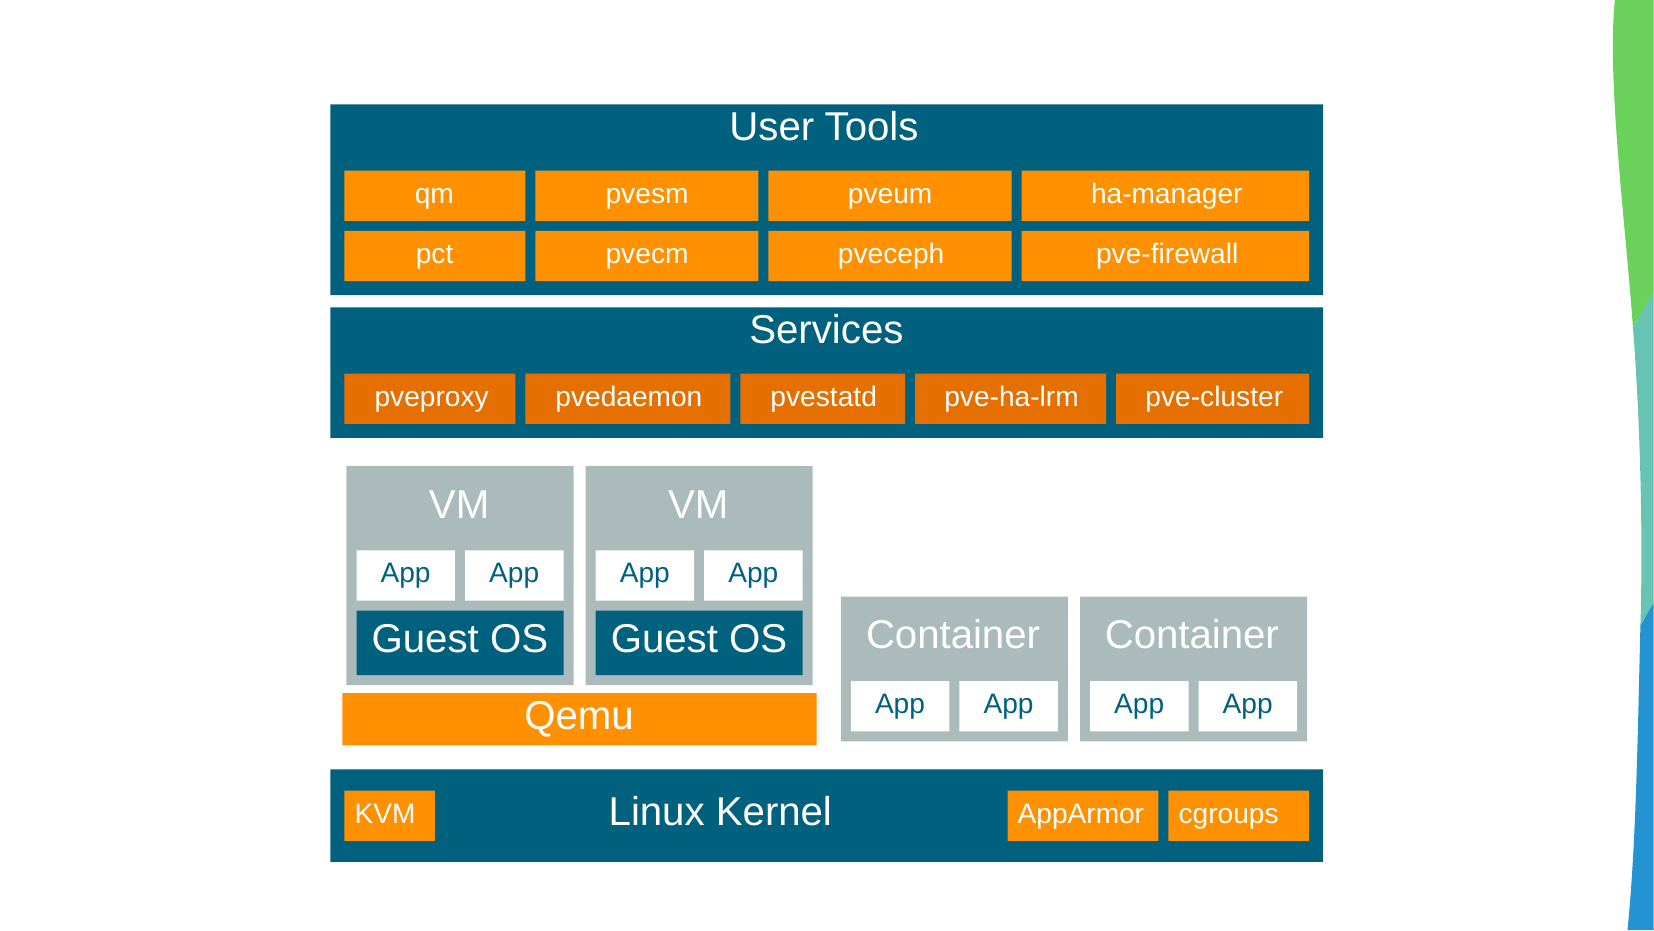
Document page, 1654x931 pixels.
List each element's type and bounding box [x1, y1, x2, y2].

picture [297, 78, 1357, 886]
